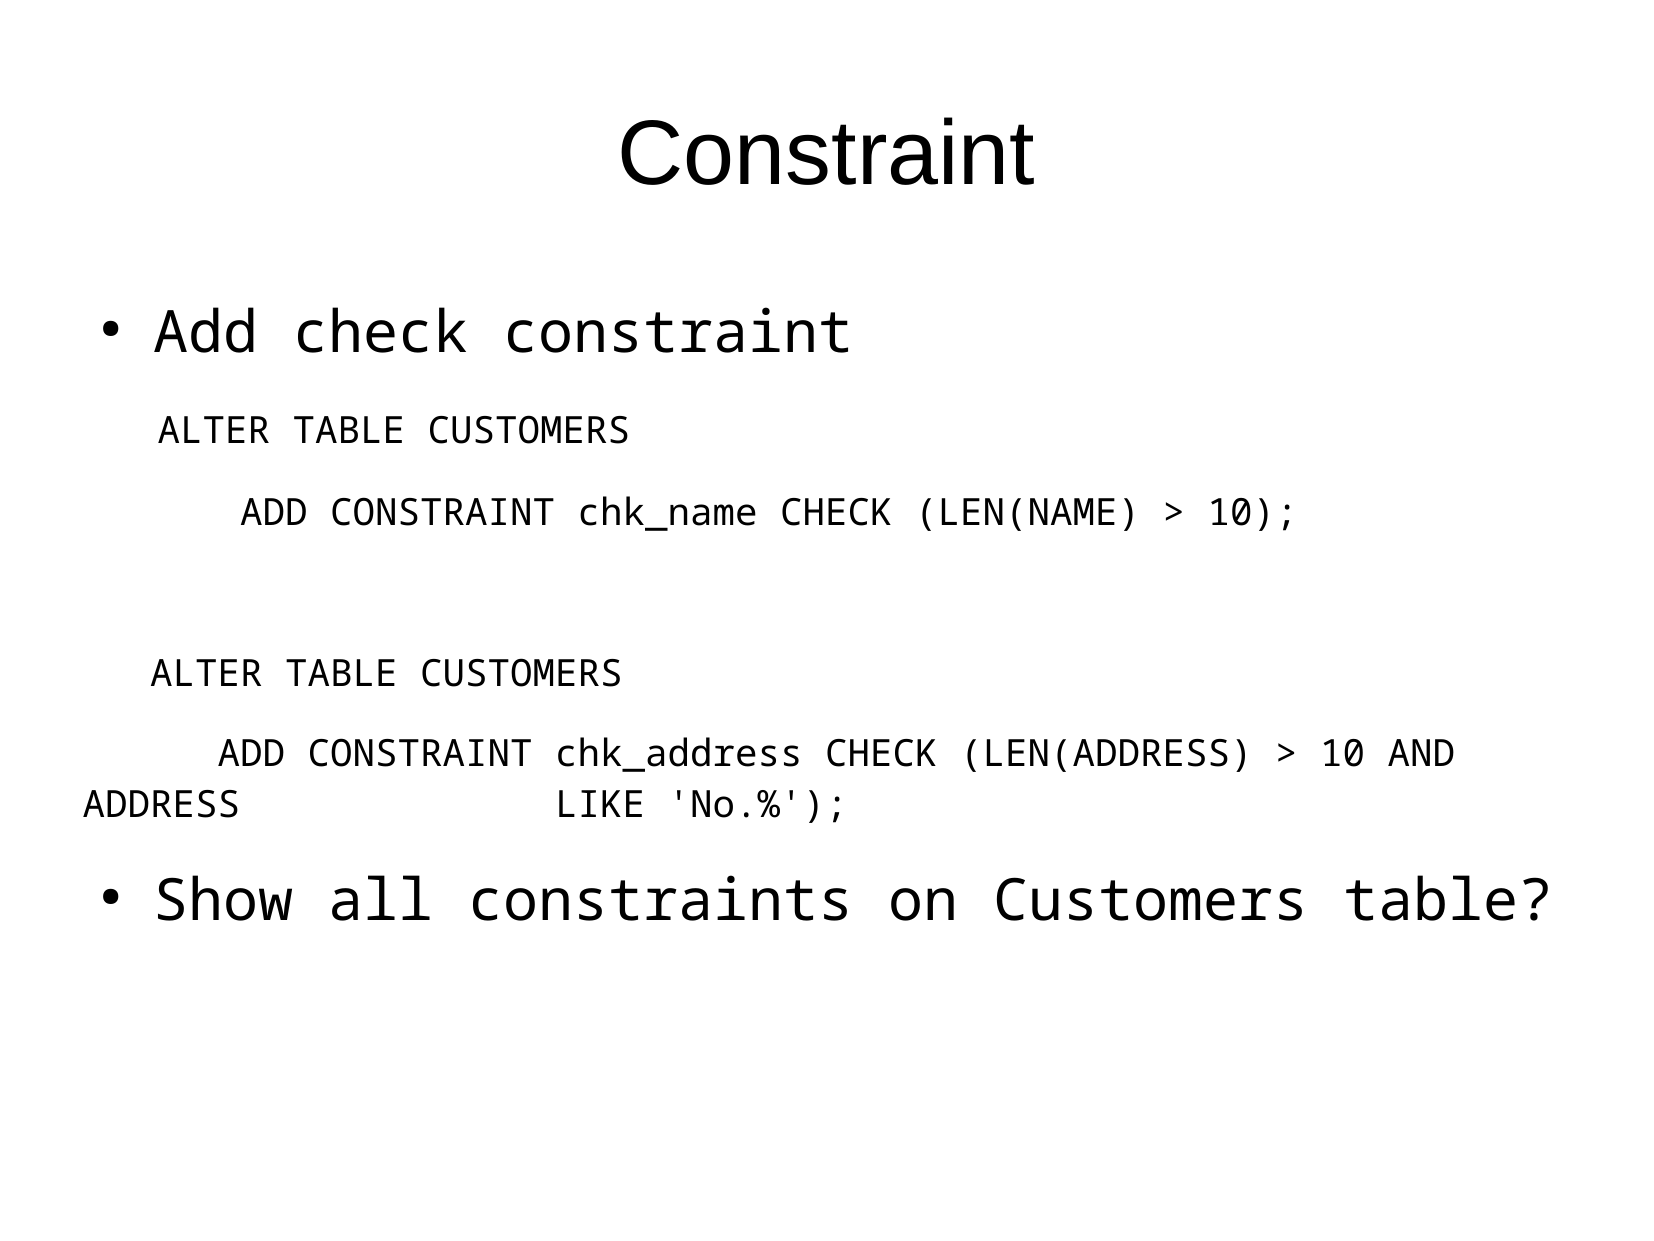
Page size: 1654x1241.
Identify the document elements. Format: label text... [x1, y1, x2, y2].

list Add check constraint ALTER TABLE CUSTOMERS ADD CONSTRAINT chk_name CHECK (LEN(NAME) > 10); ALTER TABLE CUSTOMERS ADD CONSTRAINT chk_address CHECK (LEN(ADDRESS) > 10 AND ADDRESS LIKE 'No.%'); Show all constraints on Customers table? [82, 290, 1571, 1134]
title Constraint [82, 49, 1571, 257]
